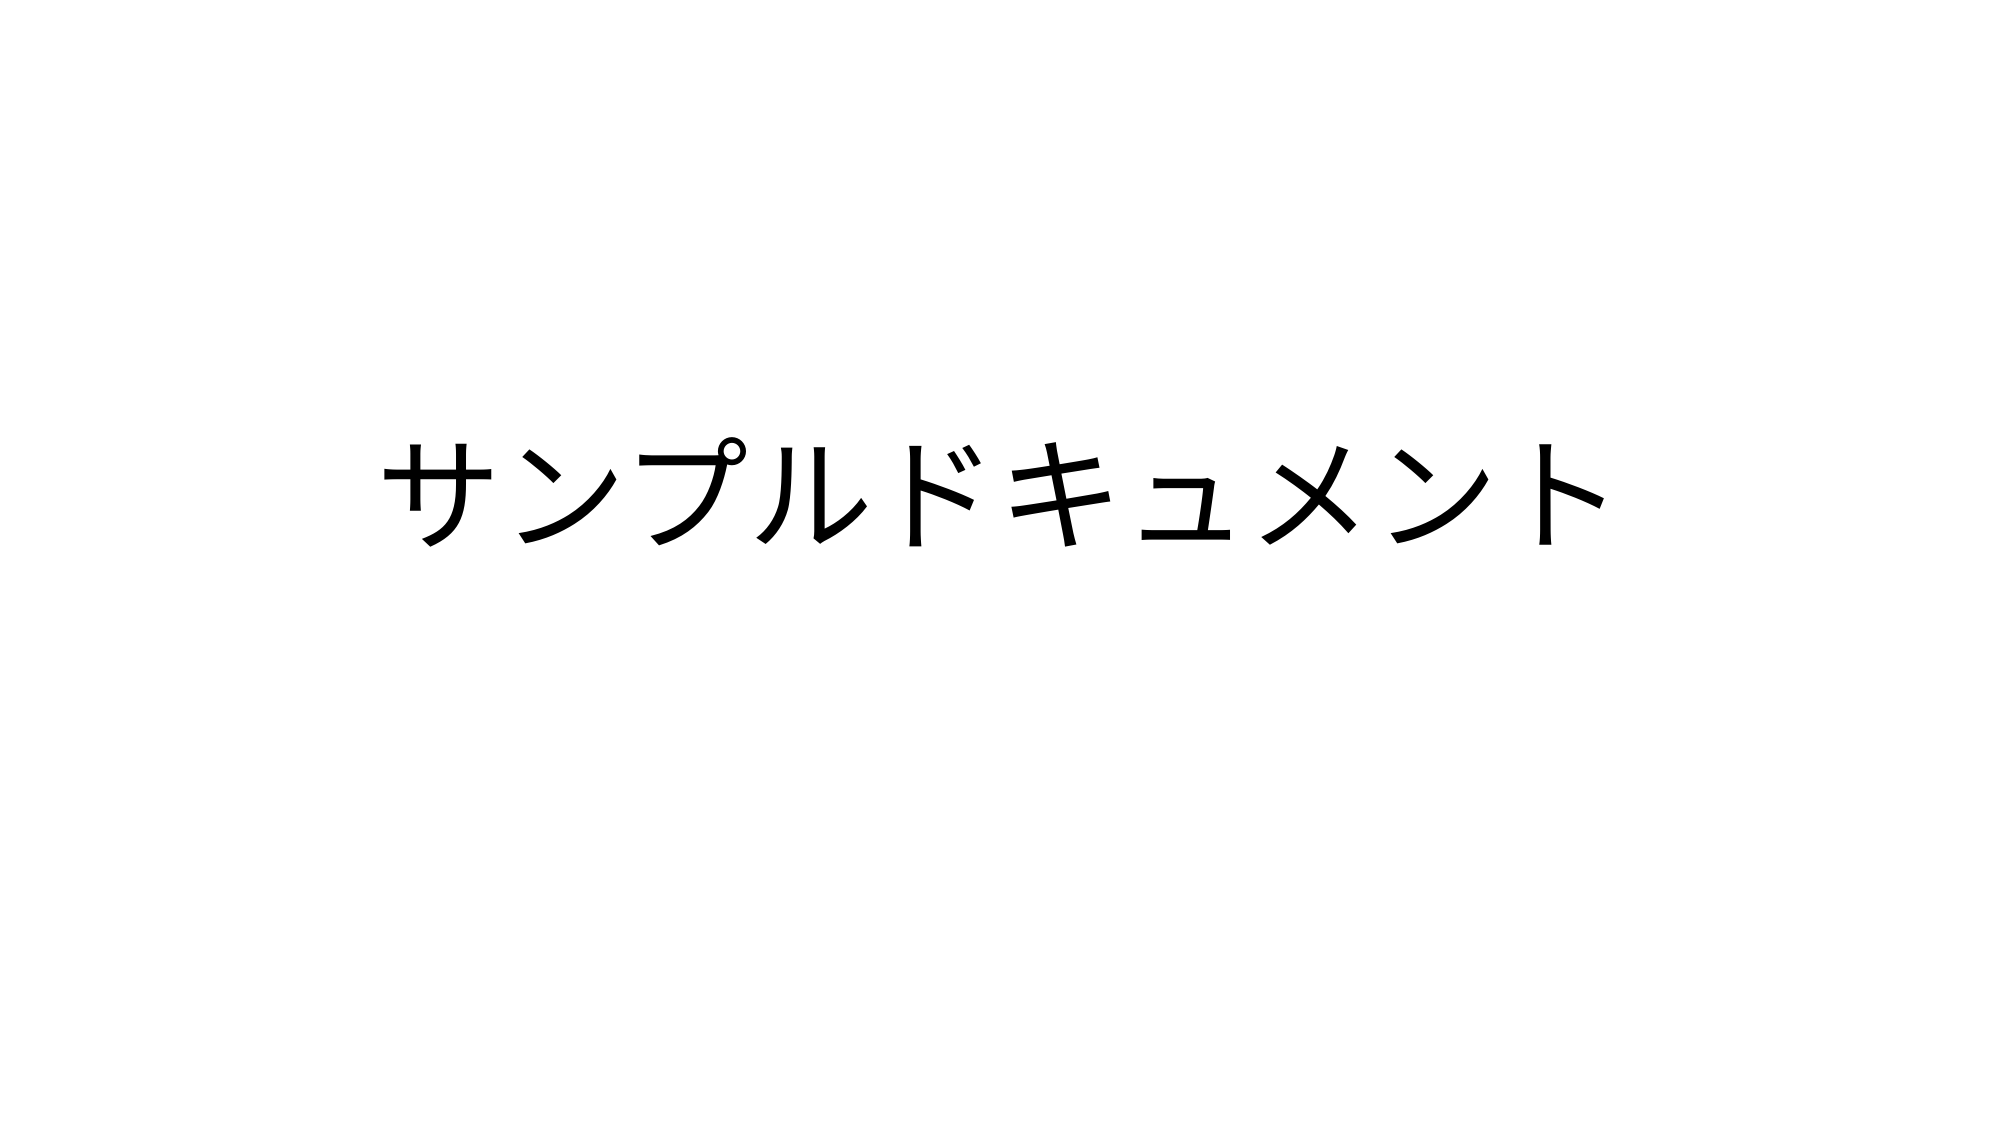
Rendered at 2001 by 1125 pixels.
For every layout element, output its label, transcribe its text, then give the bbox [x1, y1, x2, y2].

title サンプルドキュメント [249, 184, 1750, 576]
